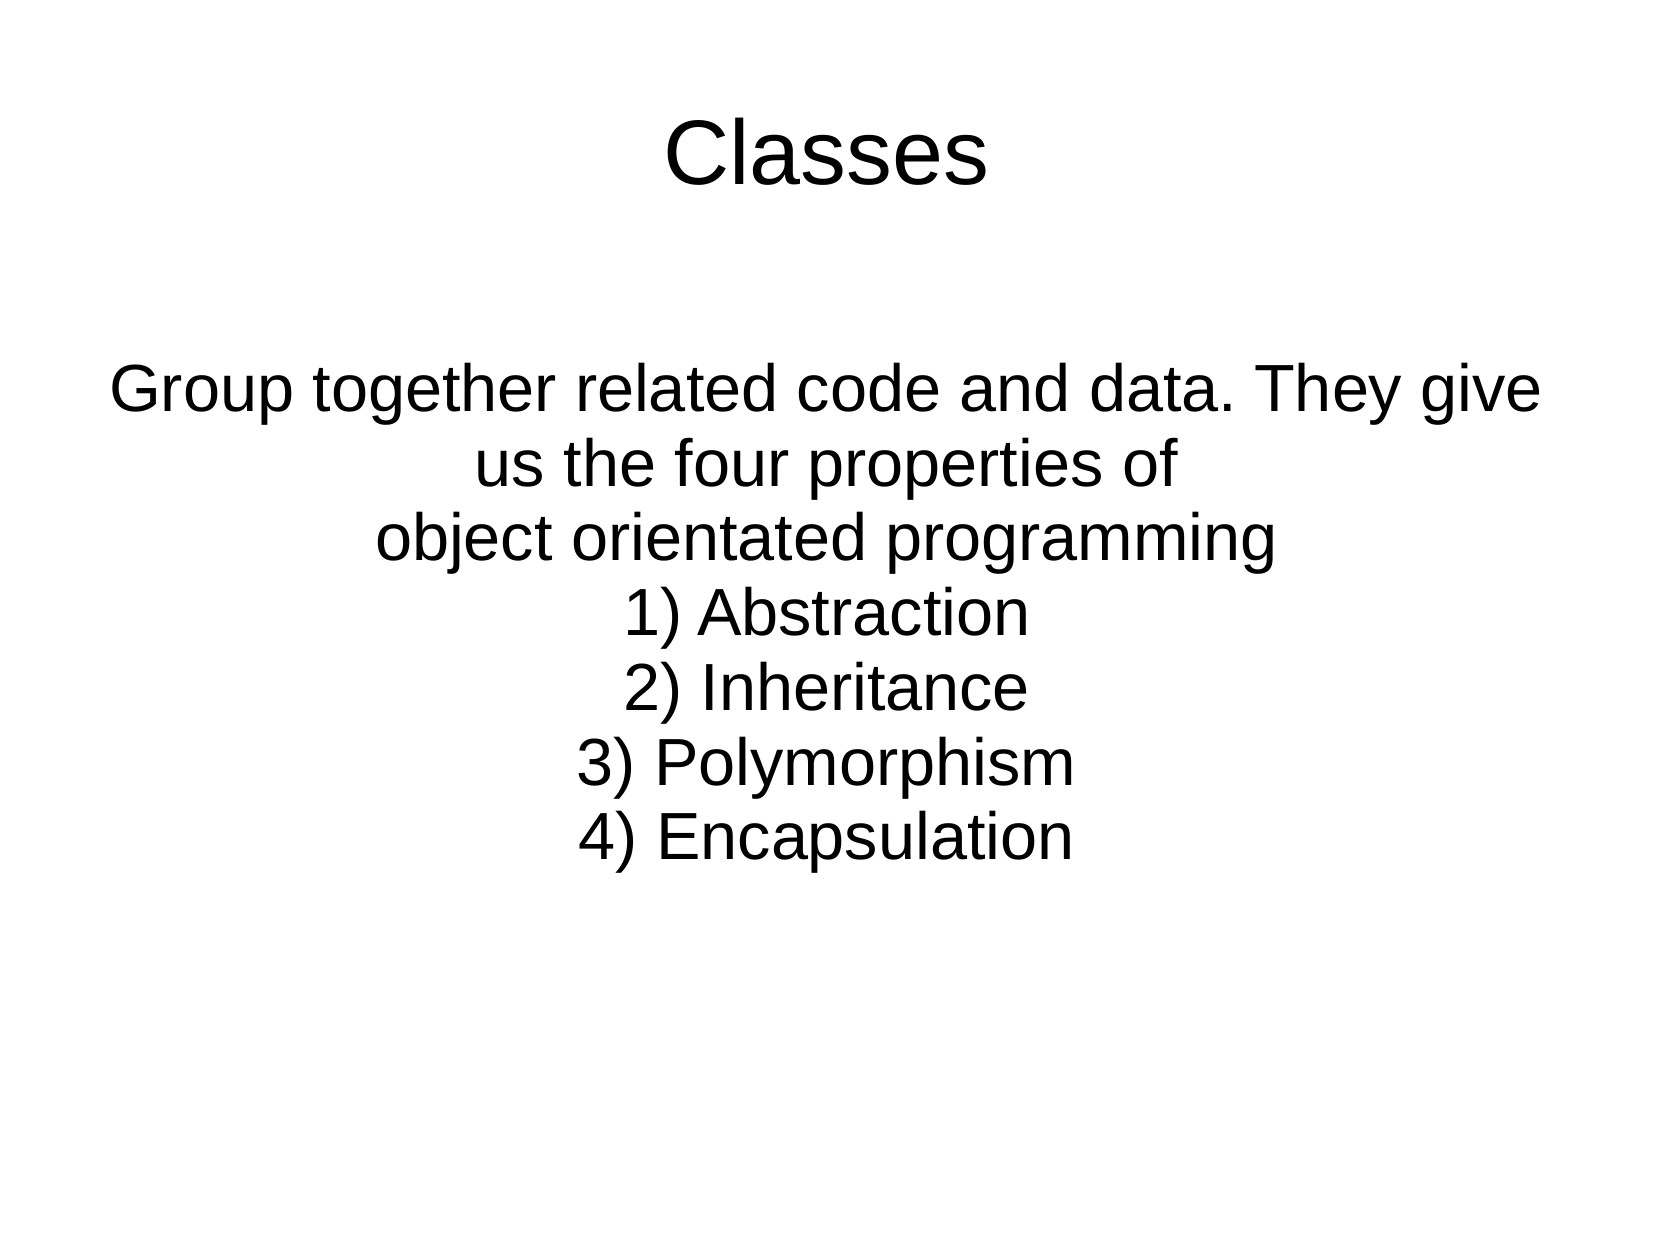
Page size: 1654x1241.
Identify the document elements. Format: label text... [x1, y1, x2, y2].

subtitle Group together related code and data. They give us the four properties of object orientated programming 1) Abstraction 2) Inheritance 3) Polymorphism 4) Encapsulation [82, 290, 1571, 1010]
title Classes [82, 49, 1571, 257]
